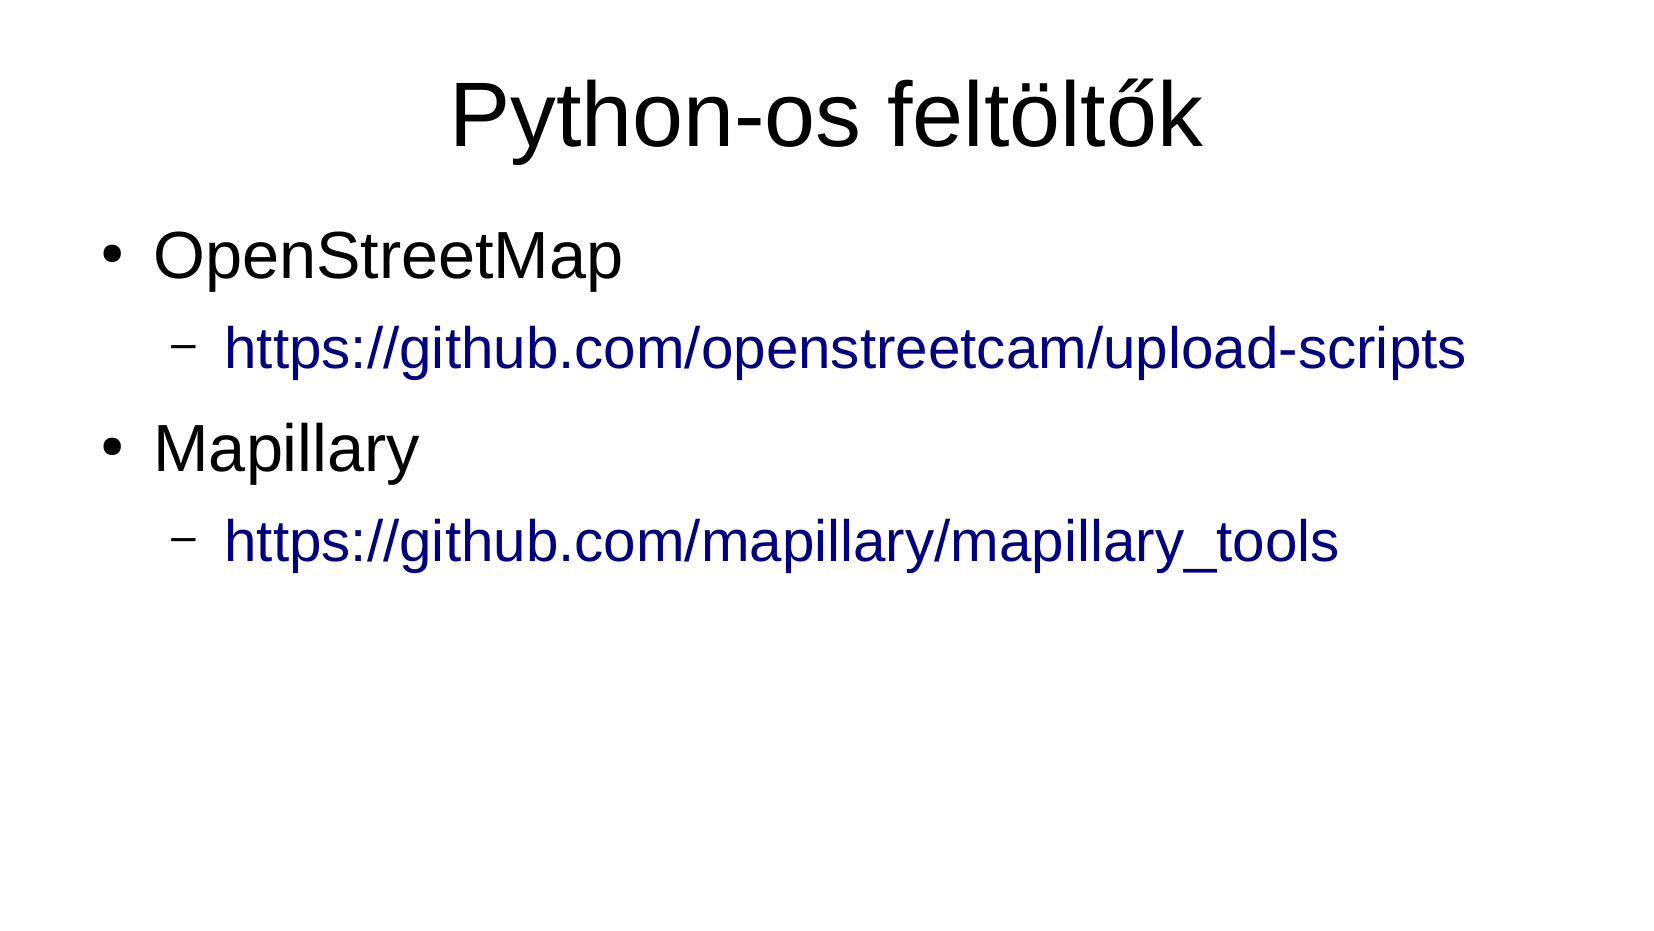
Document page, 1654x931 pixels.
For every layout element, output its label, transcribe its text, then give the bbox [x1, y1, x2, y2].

list OpenStreetMap https://github.com/openstreetcam/upload-scripts Mapillary https://github.com/mapillary/mapillary_tools [82, 217, 1571, 758]
title Python-os feltöltők [82, 37, 1571, 193]
